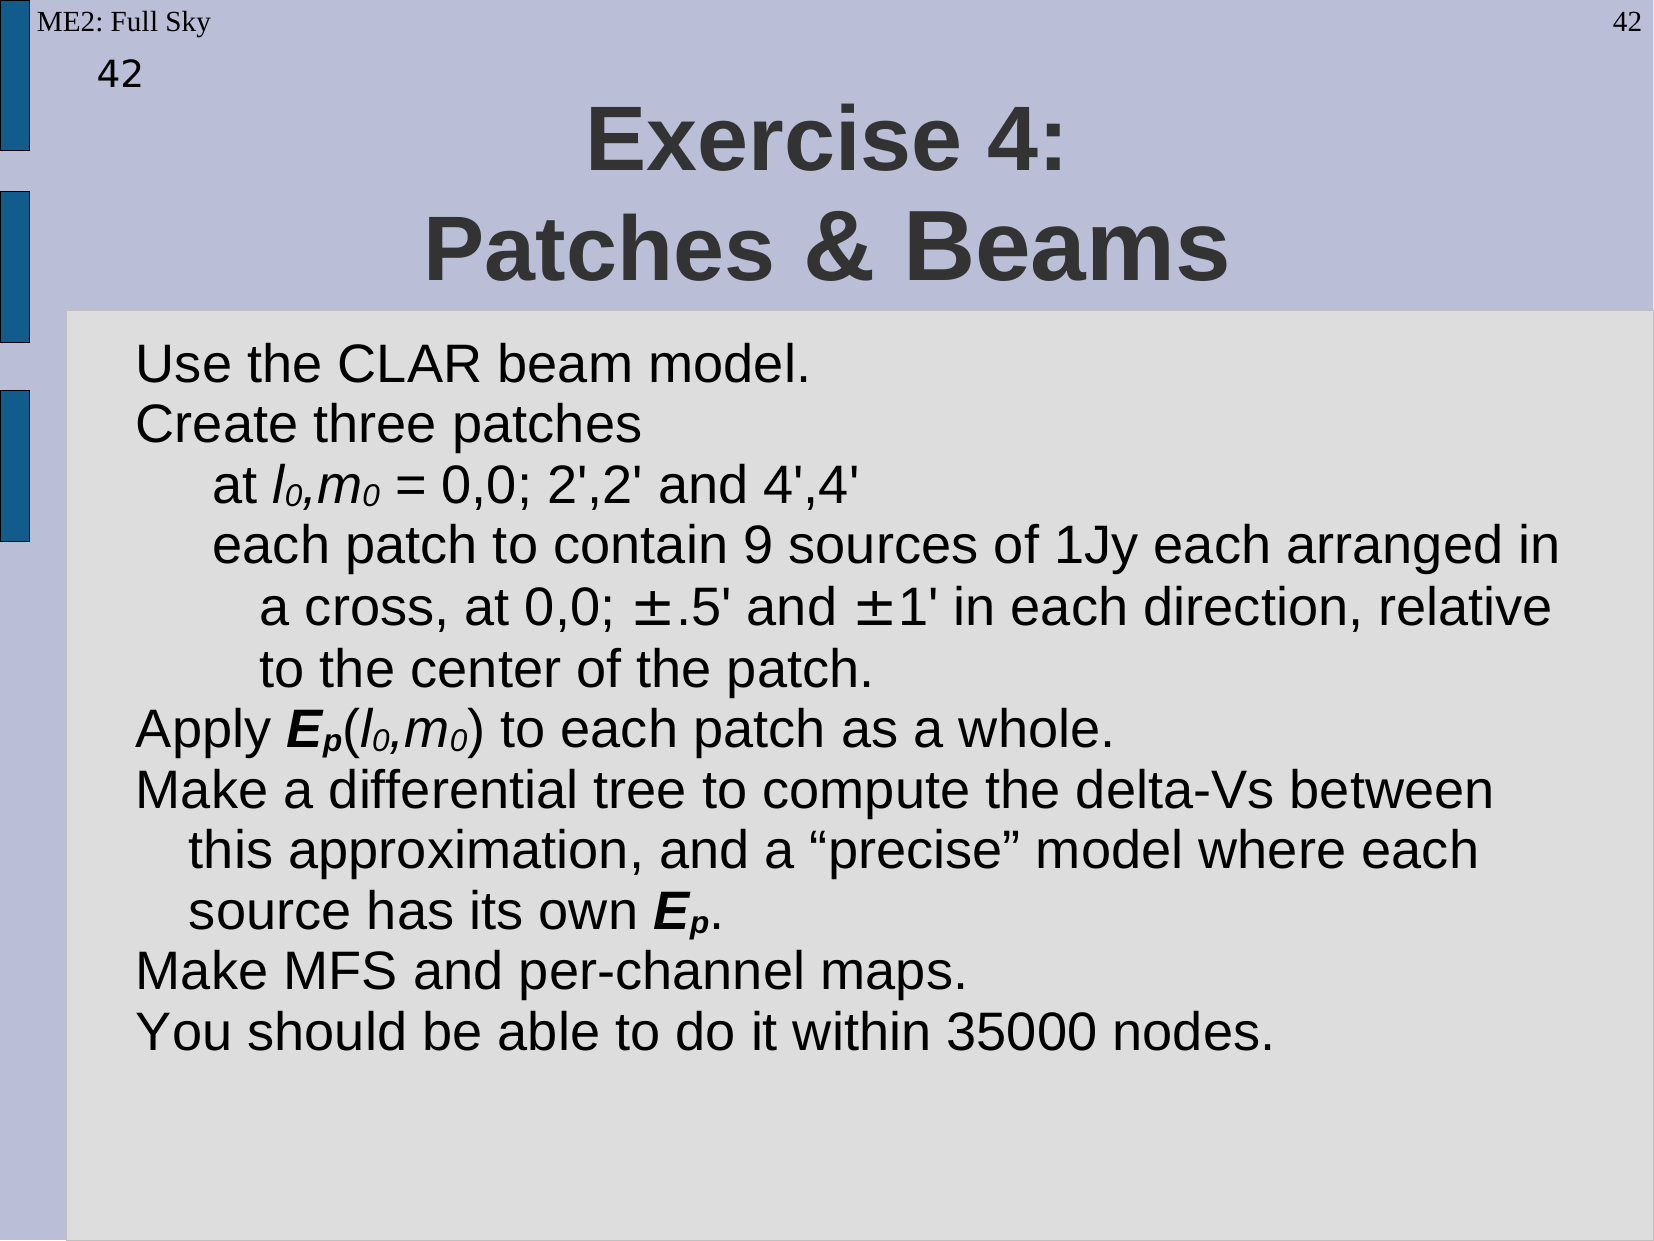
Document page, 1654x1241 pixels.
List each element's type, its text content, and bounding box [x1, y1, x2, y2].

text_box <number> [94, 45, 309, 119]
title Exercise 4: Patches & Beams [121, 83, 1534, 307]
list Use the CLAR beam model. Create three patches at l0,m0 = 0,0; 2',2' and 4',4' each patch to contain 9 sources of 1Jy each arranged in a cross, at 0,0; ±.5' and ±1' in each direction, relative to the center of the patch. Apply Ep(l0,m0) to each patch as a whole. Make a differential tree to compute the delta-Vs between this approximation, and a “precise” model where each source has its own Ep. Make MFS and per-channel maps. You should be able to do it within 35000 nodes. [118, 333, 1595, 1182]
